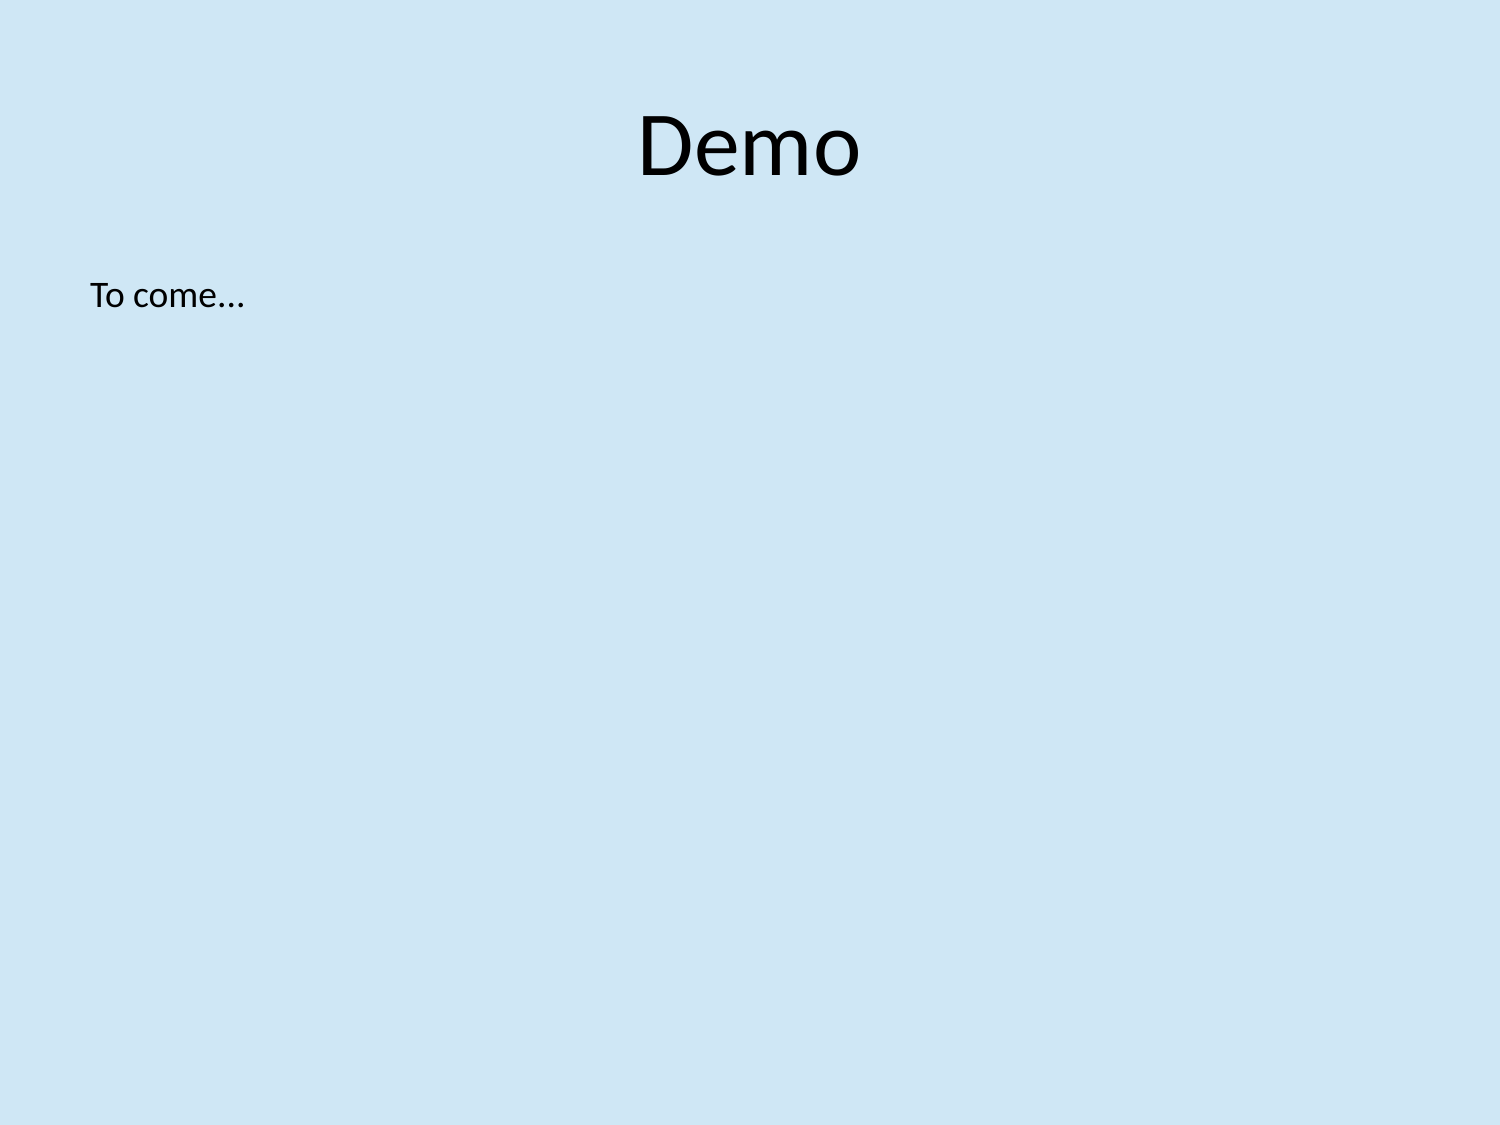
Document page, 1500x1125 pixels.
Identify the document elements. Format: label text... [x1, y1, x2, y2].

title Demo [75, 45, 1425, 233]
list To come... [75, 262, 1425, 1005]
